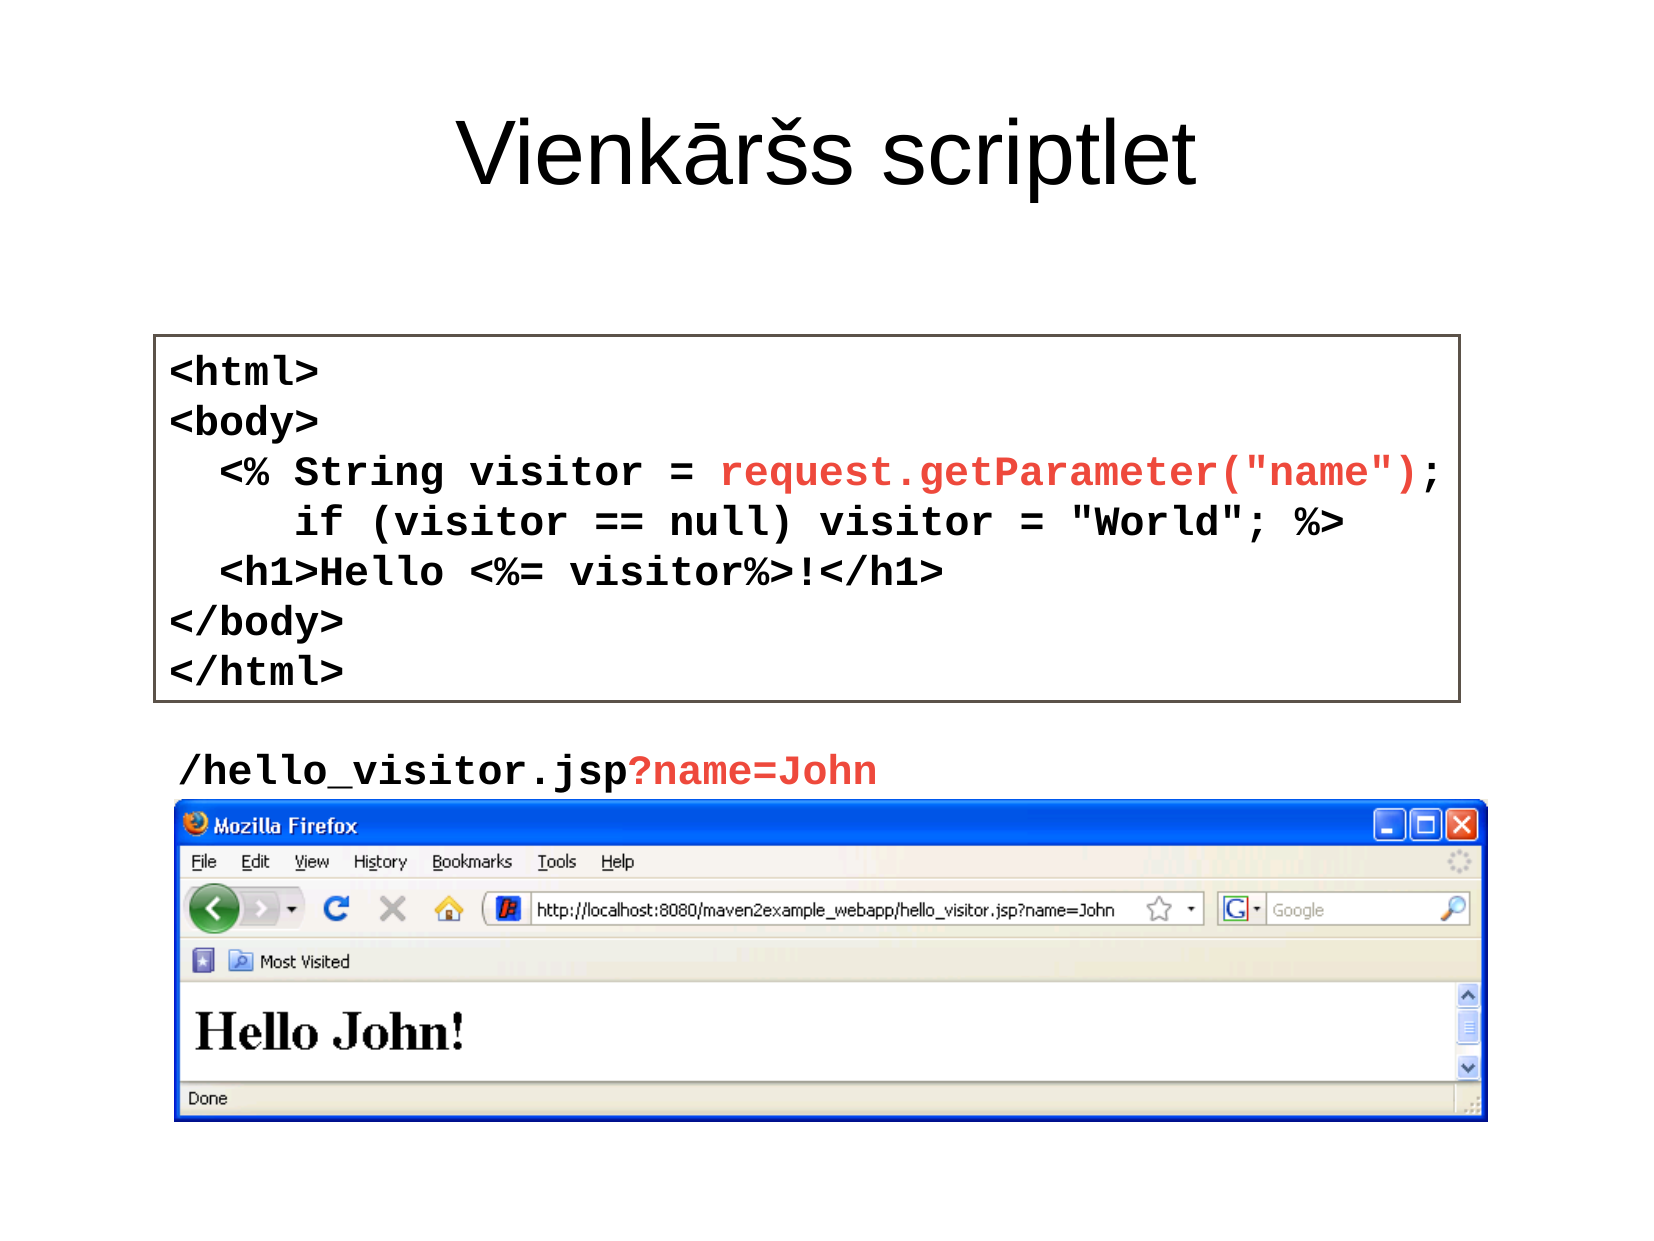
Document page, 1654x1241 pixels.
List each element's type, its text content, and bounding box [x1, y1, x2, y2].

text_box /hello_visitor.jsp?name=John [162, 734, 893, 801]
picture [174, 799, 1488, 1122]
title Vienkāršs scriptlet [82, 49, 1571, 257]
text_box <html> <body> <% String visitor = request.getParameter("name"); if (visitor == null) visitor = "World"; %> <h1>Hello <%= visitor%>!</h1> </body> </html> [154, 335, 1460, 702]
